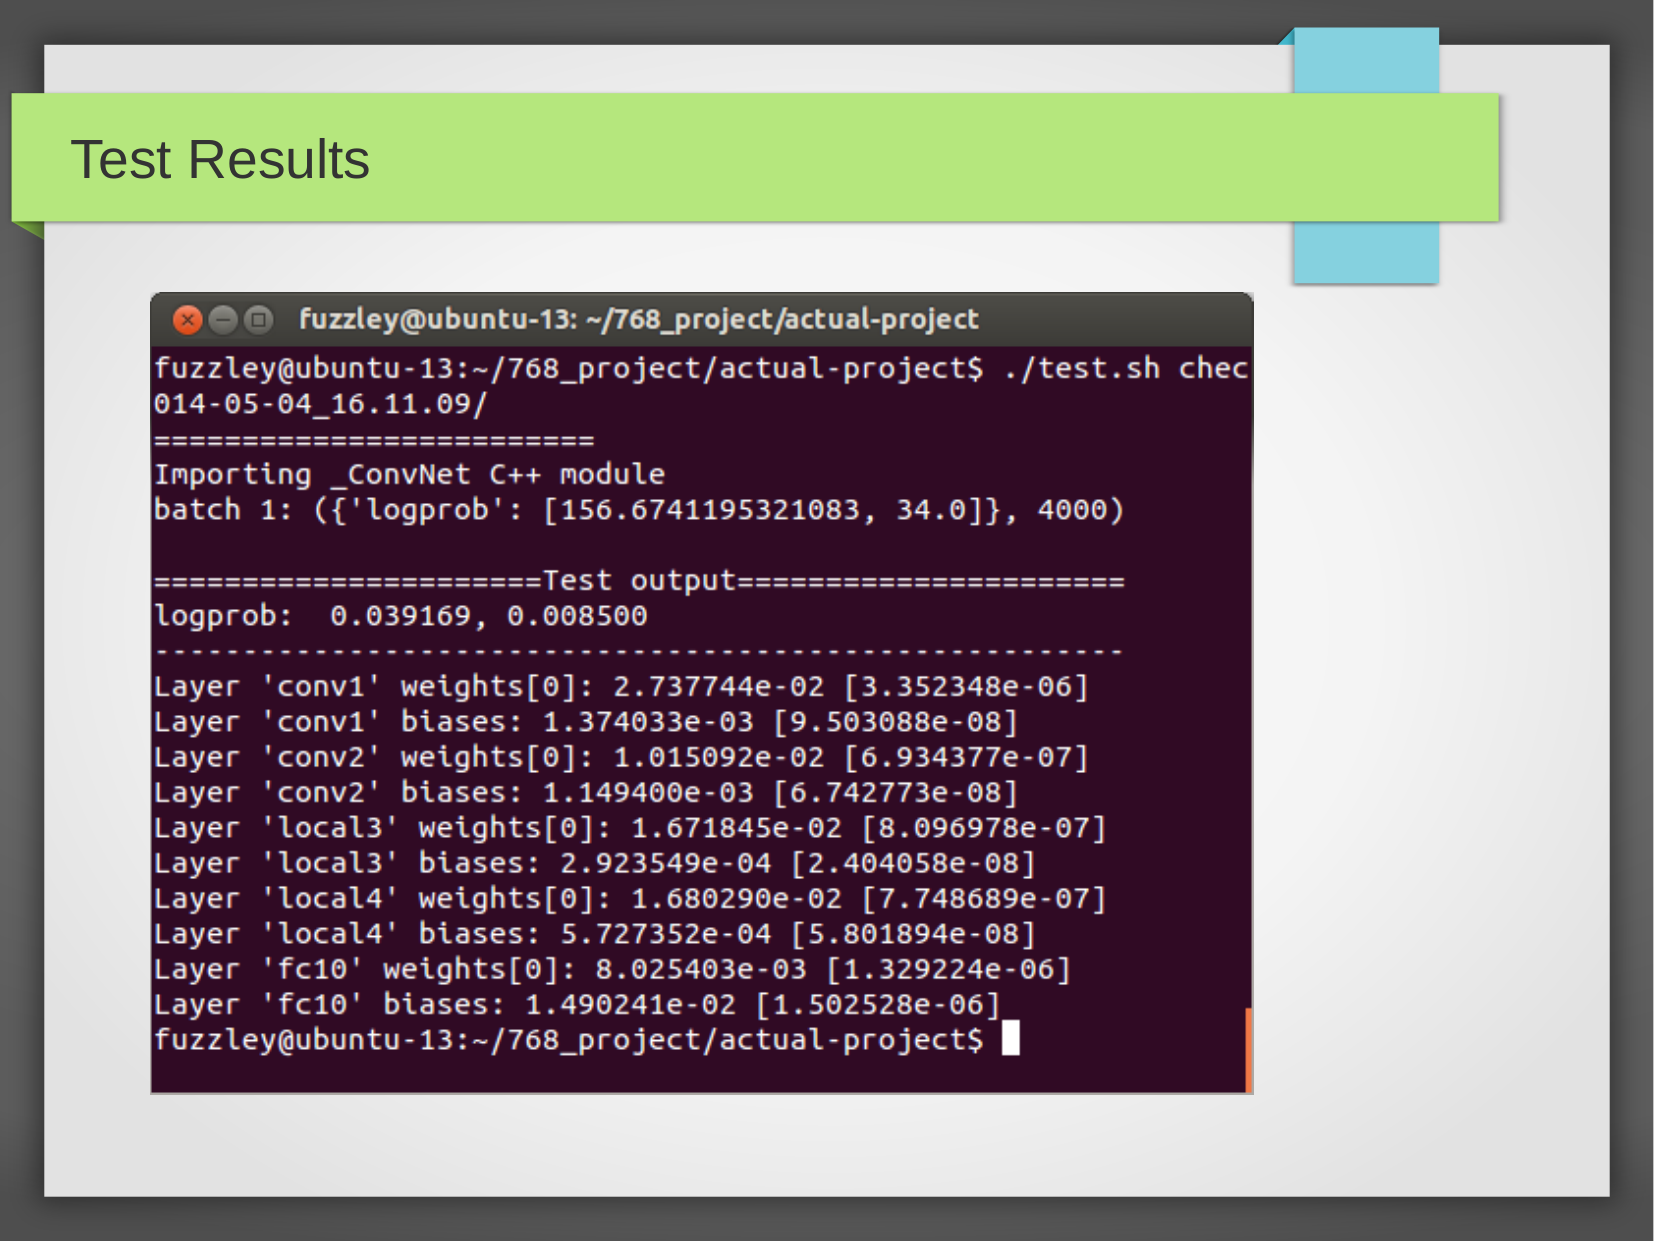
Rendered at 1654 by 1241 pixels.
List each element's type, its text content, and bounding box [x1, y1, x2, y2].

title Test Results [70, 106, 1229, 213]
picture [0, 0, 1654, 1241]
